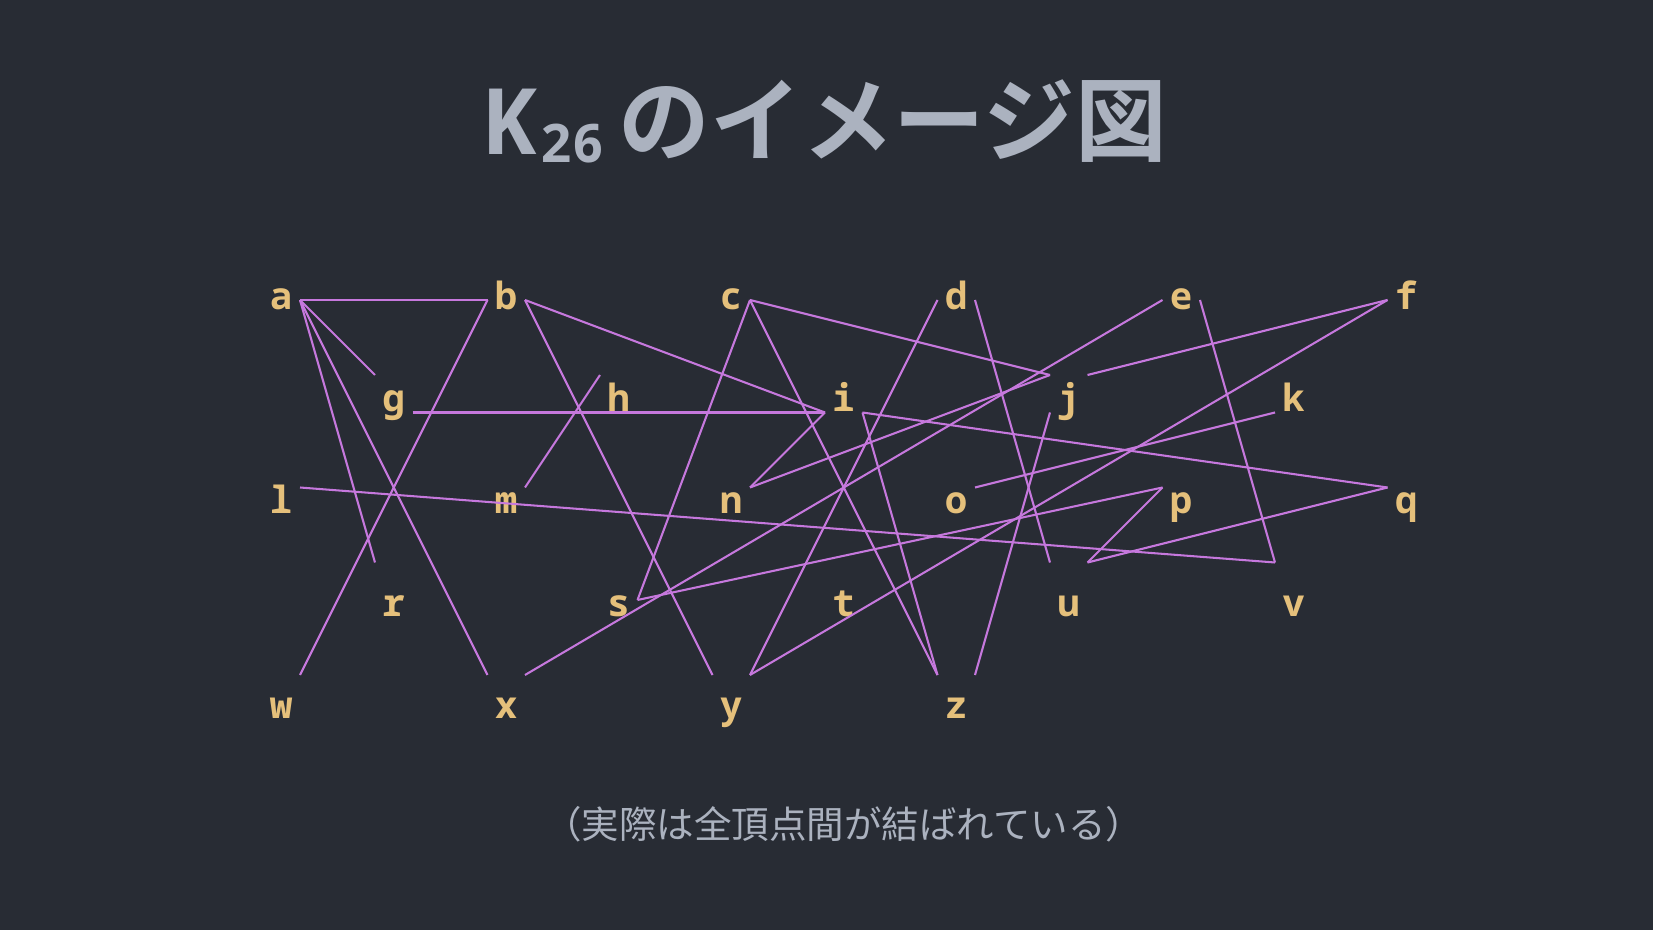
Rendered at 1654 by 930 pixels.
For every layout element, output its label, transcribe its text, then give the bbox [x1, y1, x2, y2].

text_box a b c d e f g h i j k l m n o p q r s t u v w x y z [187, 262, 1538, 751]
text_box （実際は全頂点間が結ばれている） [337, 787, 1351, 895]
title K26のイメージ図 [82, 37, 1571, 193]
